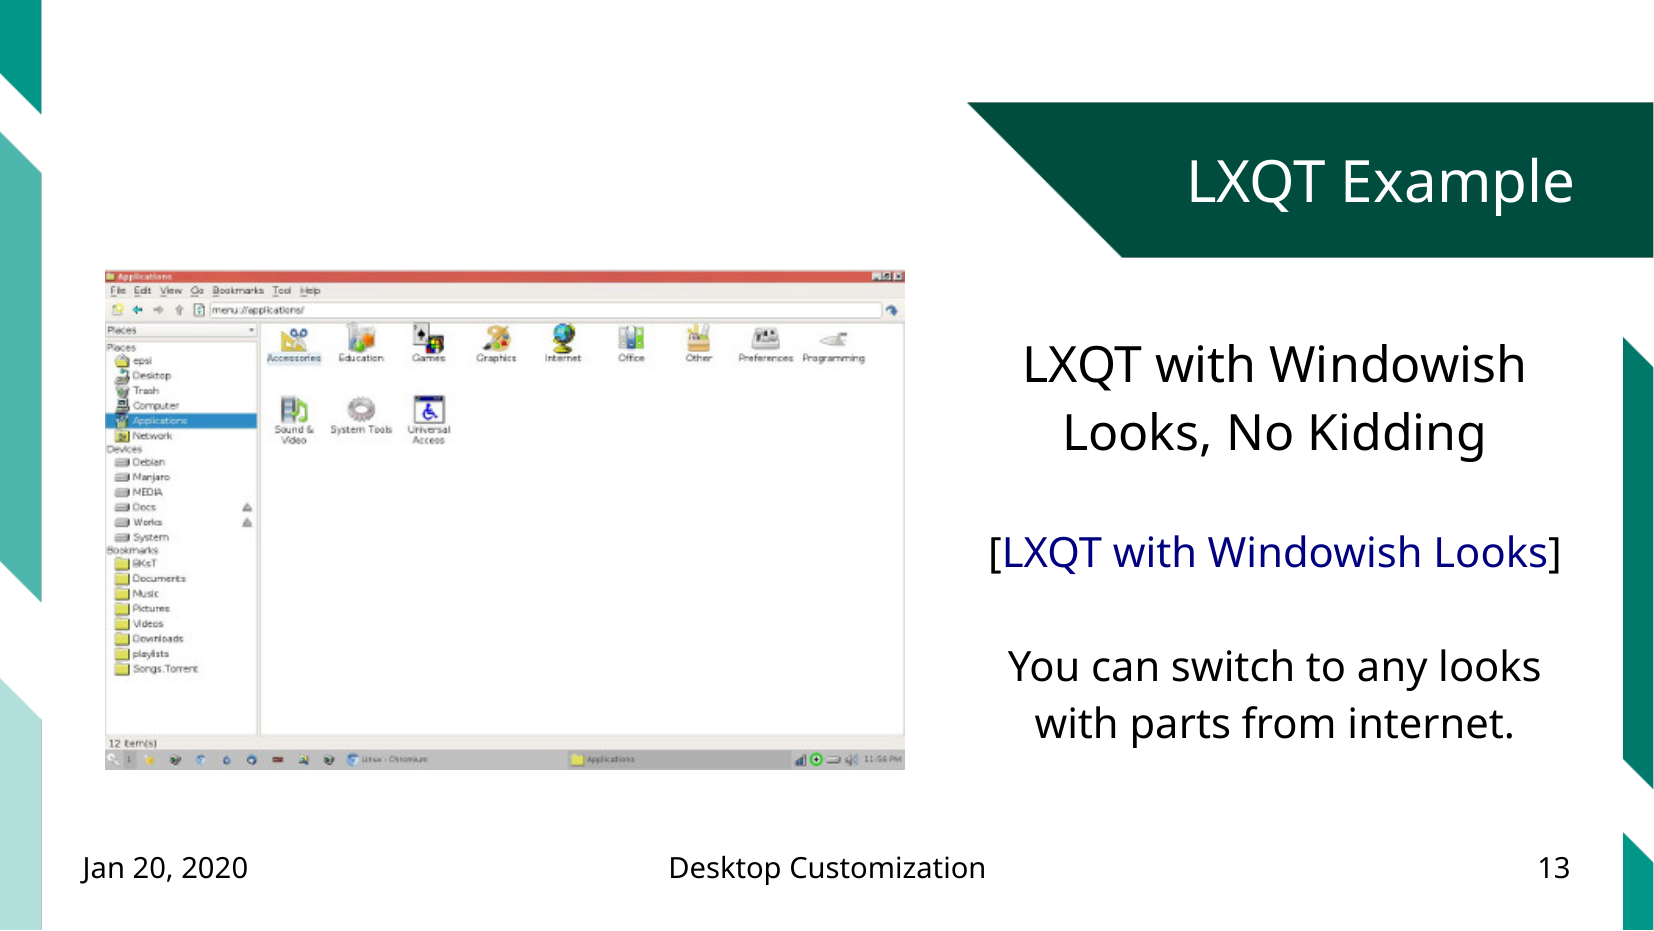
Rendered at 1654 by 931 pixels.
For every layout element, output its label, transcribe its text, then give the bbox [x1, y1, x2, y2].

title LXQT Example [1050, 105, 1576, 256]
subtitle LXQT with Windowish Looks, No Kidding [LXQT with Windowish Looks] You can switch to any looks with parts from internet. [975, 270, 1576, 810]
picture [0, 0, 1654, 930]
